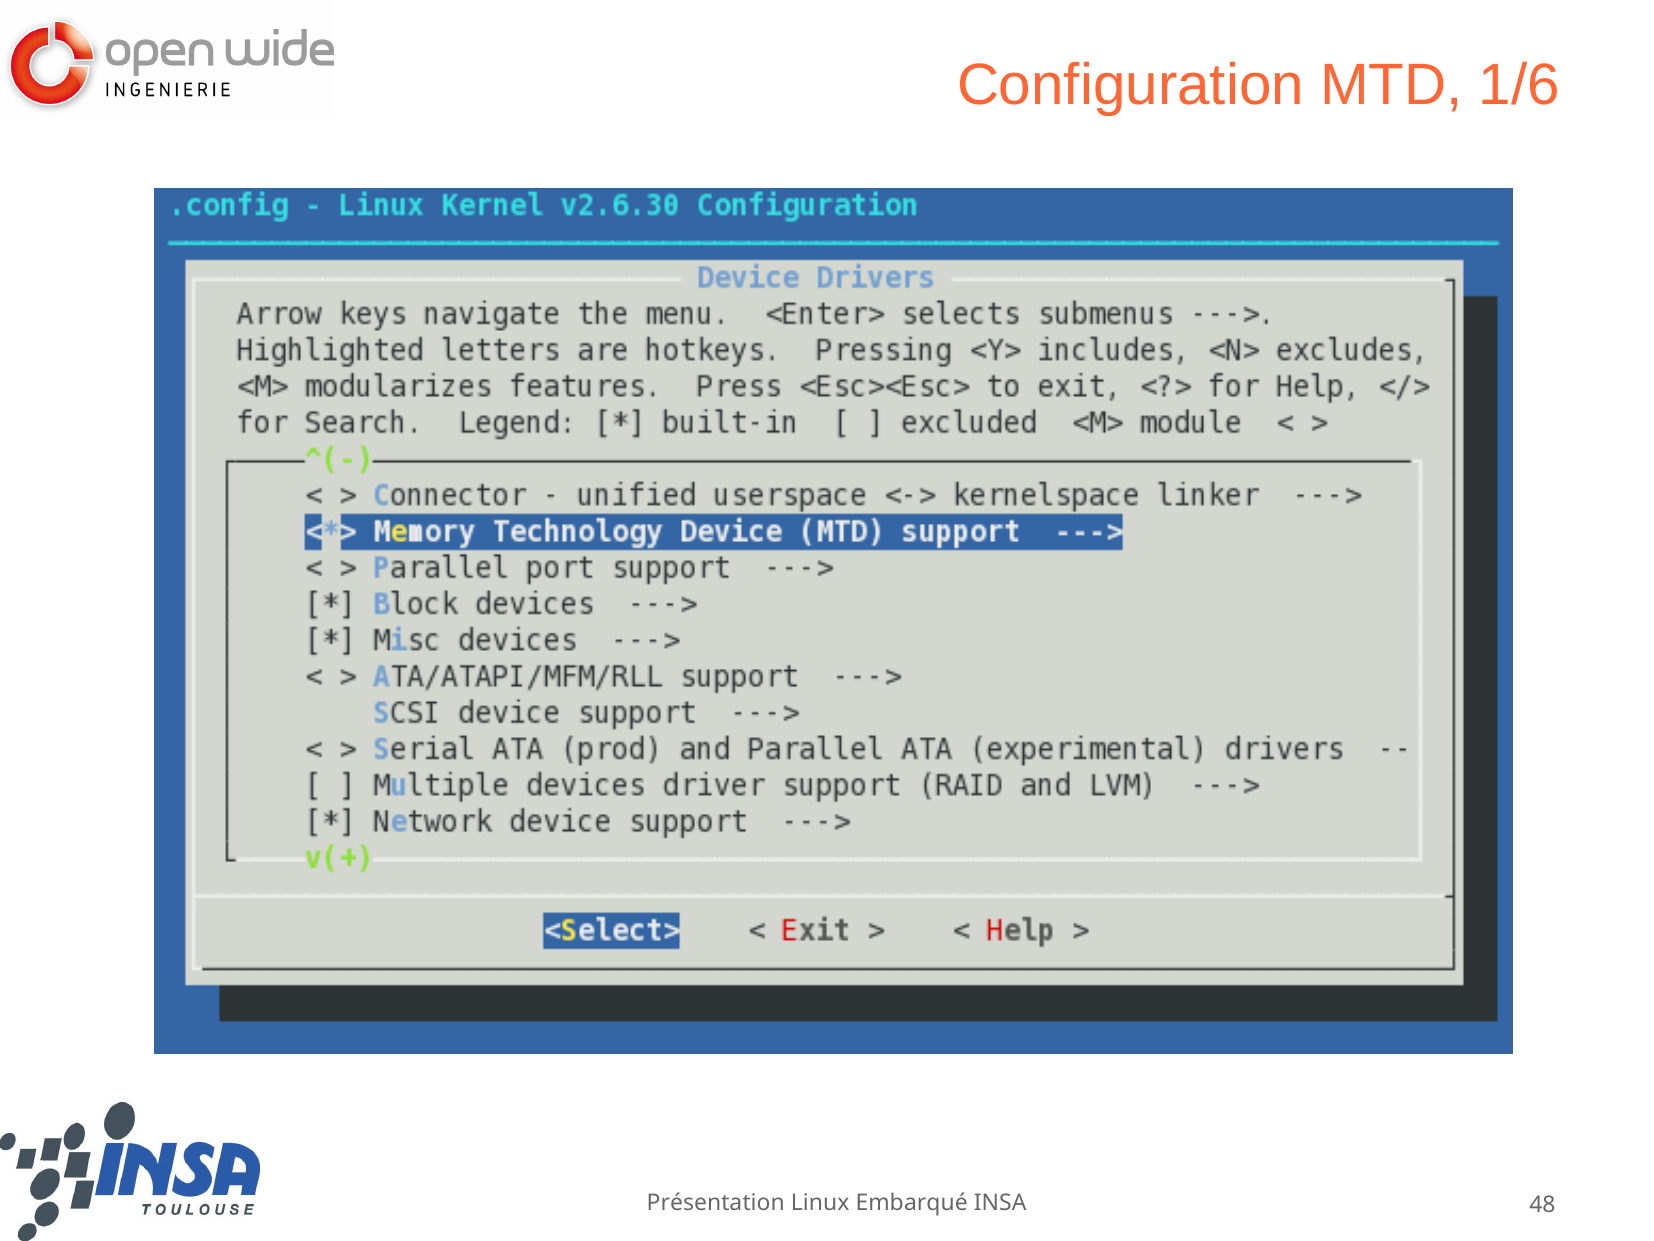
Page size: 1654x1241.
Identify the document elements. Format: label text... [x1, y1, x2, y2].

picture [0, 0, 334, 119]
picture [0, 1102, 260, 1241]
title Configuration MTD, 1/6 [602, 12, 1561, 157]
picture [154, 188, 1513, 1054]
